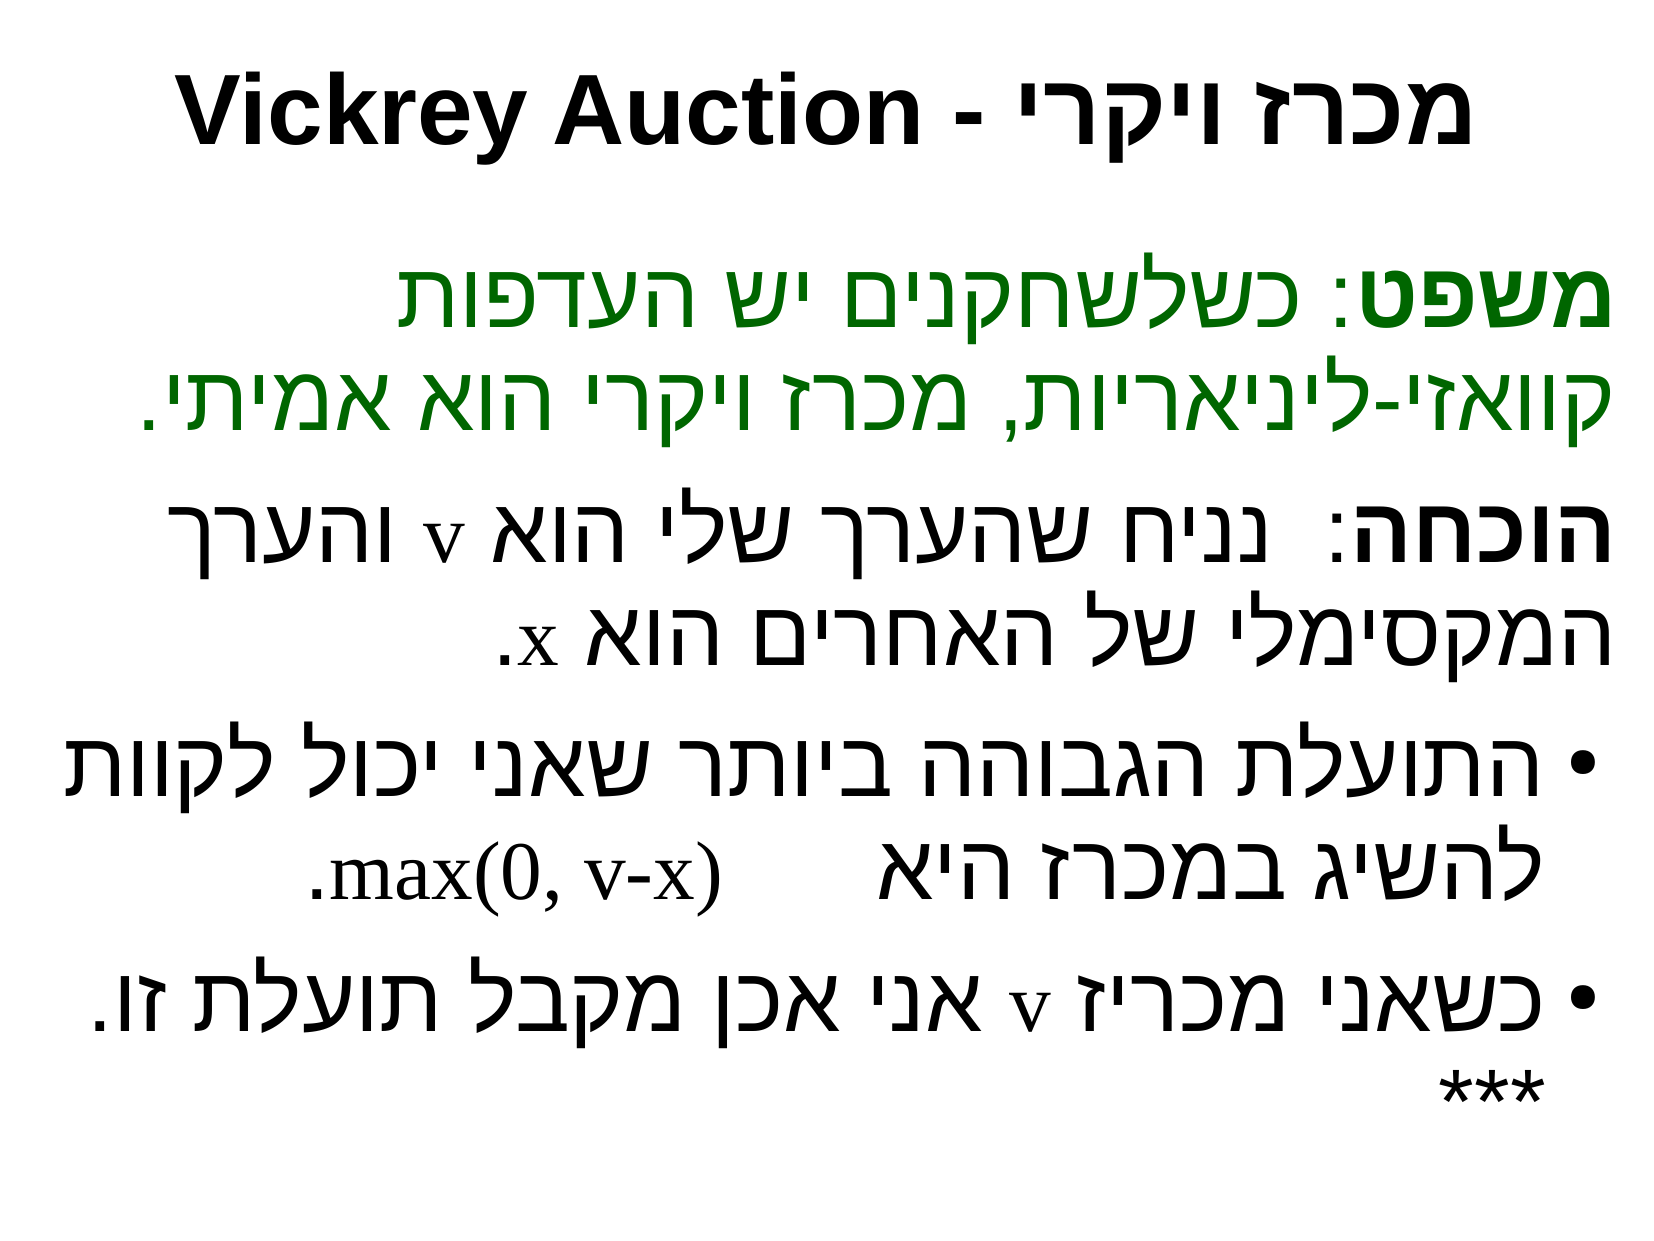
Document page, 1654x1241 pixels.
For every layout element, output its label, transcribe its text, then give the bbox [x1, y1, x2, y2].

title מכרז ויקרי - Vickrey Auction [0, 0, 1654, 229]
chart [693, 627, 812, 687]
list משפט: כשלשחקנים יש העדפות קוואזי-ליניאריות, מכרז ויקרי הוא אמיתי. הוכחה: נניח שהערך שלי הוא v והערך המקסימלי של האחרים הוא x. התועלת הגבוהה ביותר שאני יכול לקוות להשיג במכרז היא max(0, v-x). כשאני מכריז v אני אכן מקבל תועלת זו. *** [27, 244, 1618, 1216]
